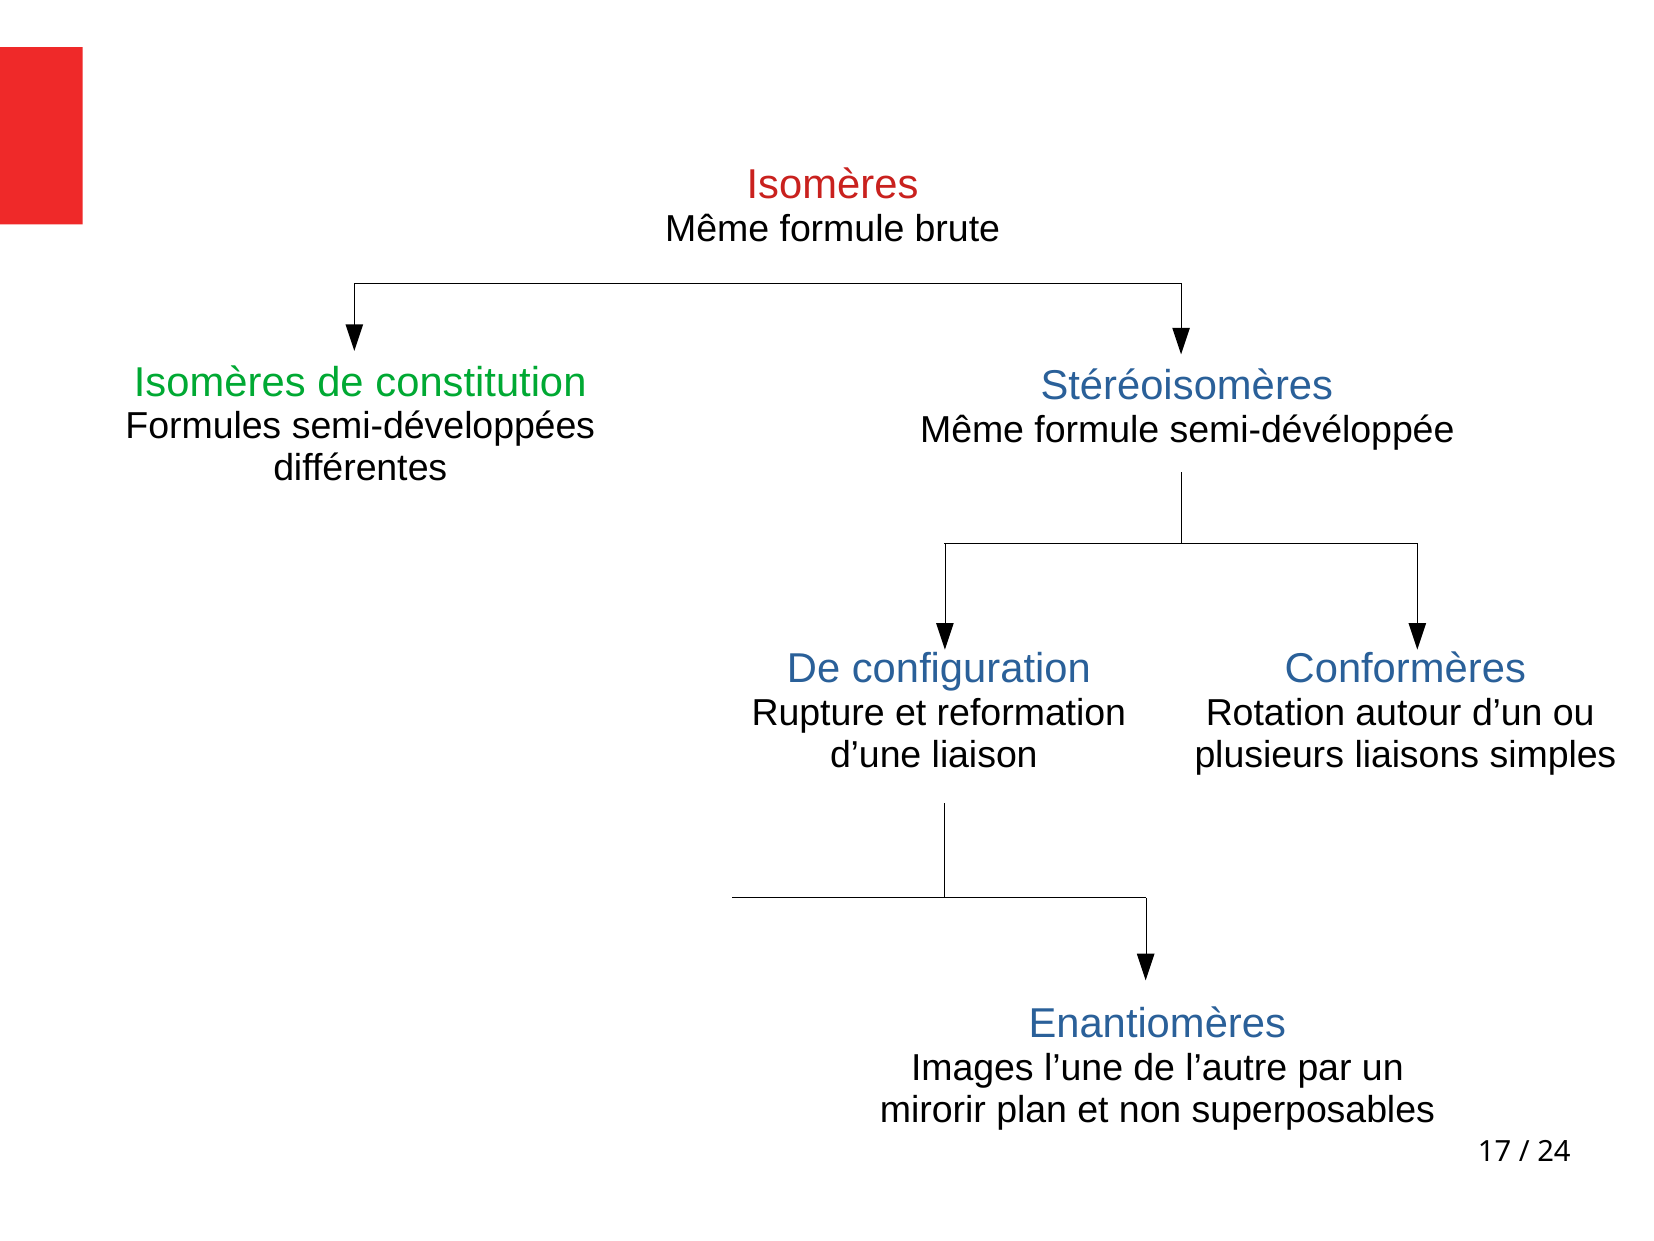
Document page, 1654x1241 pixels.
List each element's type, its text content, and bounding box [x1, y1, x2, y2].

text_box Isomères de constitution Formules semi-développées différentes [106, 350, 615, 497]
text_box Conformères Rotation autour d’un ou plusieurs liaisons simples [1169, 637, 1642, 821]
text_box De configuration Rupture et reformation d’une liaison [708, 637, 1170, 784]
text_box Stéréoisomères Même formule semi-dévéloppée [862, 354, 1512, 458]
text_box Enantiomères Images l’une de l’autre par un mirorir plan et non superposables [844, 992, 1471, 1217]
text_box Isomères Même formule brute [625, 153, 1040, 257]
